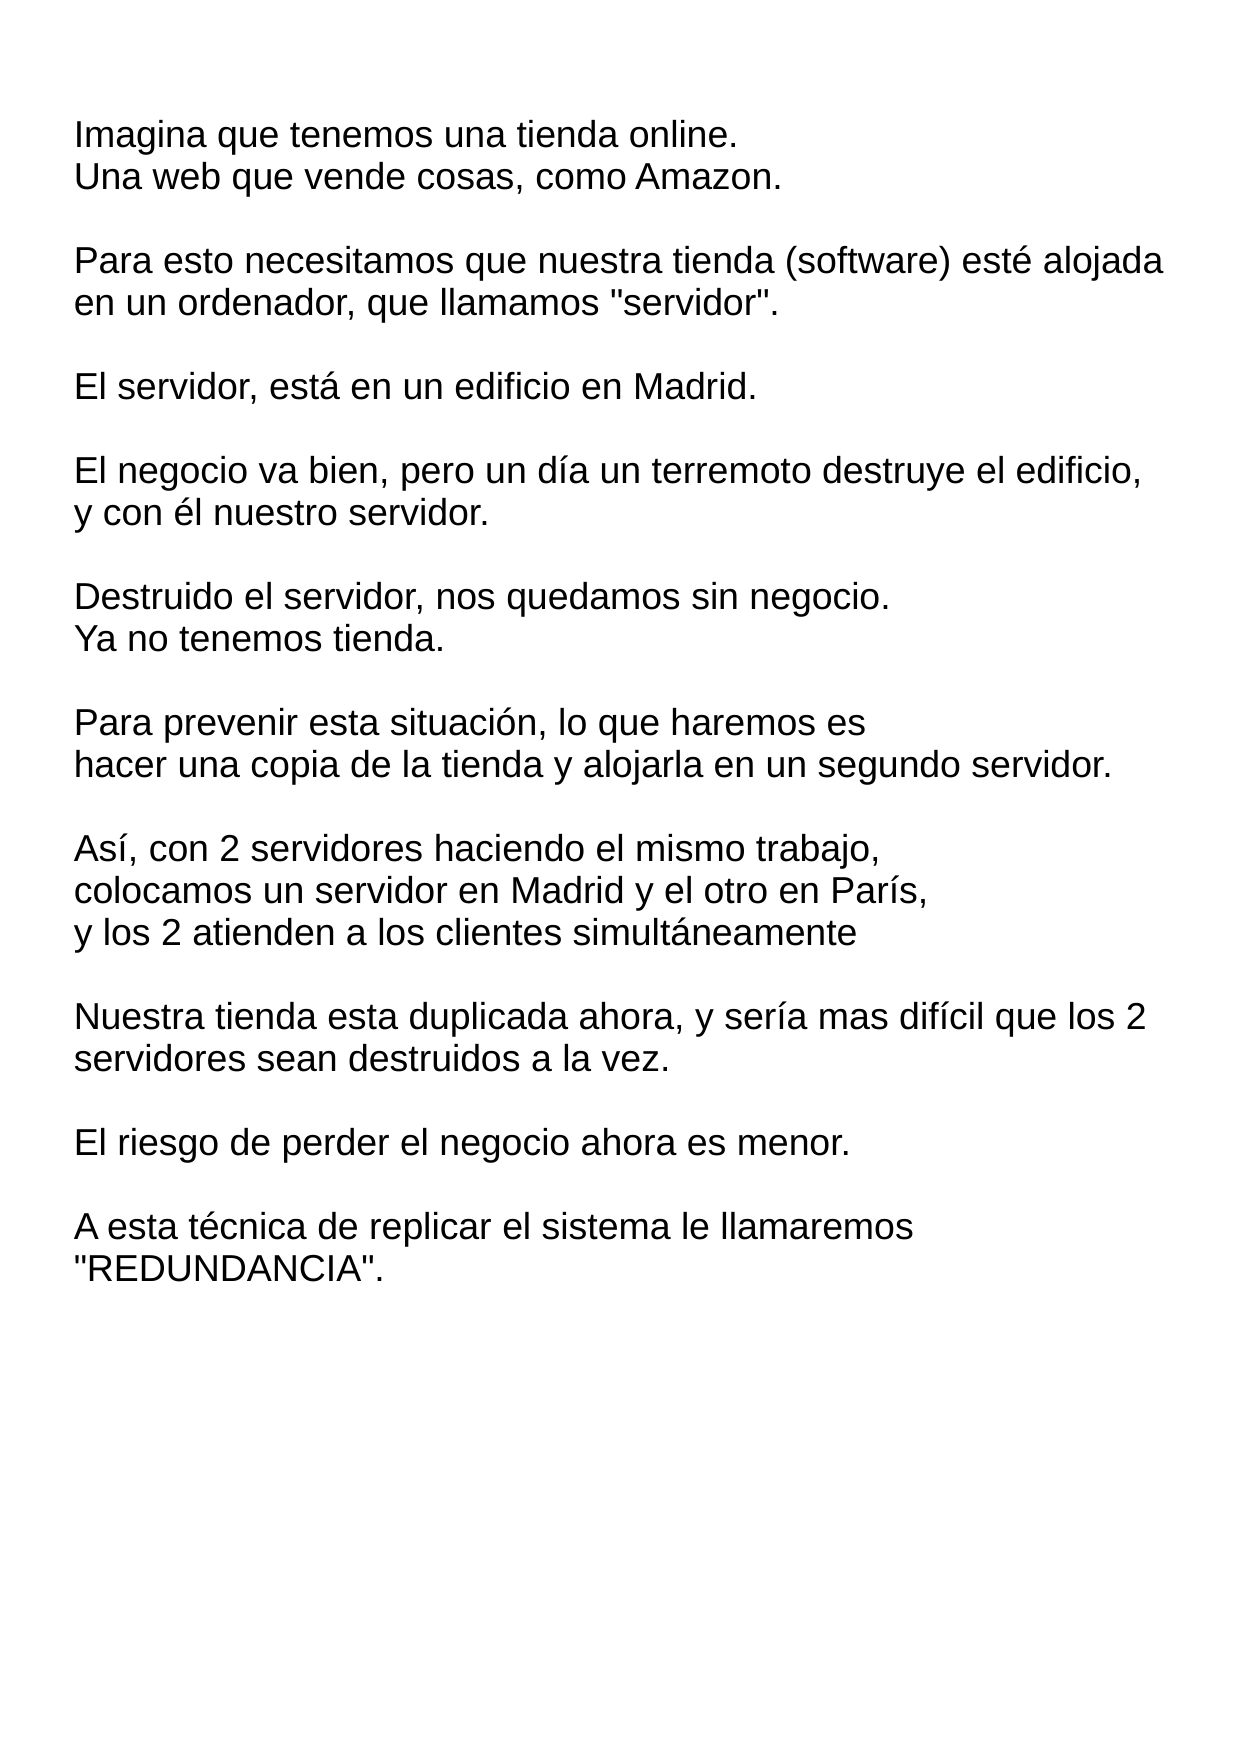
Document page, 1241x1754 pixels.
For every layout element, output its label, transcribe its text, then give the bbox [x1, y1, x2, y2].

text_box Imagina que tenemos una tienda online. Una web que vende cosas, como Amazon. Para esto necesitamos que nuestra tienda (software) esté alojada en un ordenador, que llamamos "servidor". El servidor, está en un edificio en Madrid. El negocio va bien, pero un día un terremoto destruye el edificio, y con él nuestro servidor. Destruido el servidor, nos quedamos sin negocio. Ya no tenemos tienda. Para prevenir esta situación, lo que haremos es hacer una copia de la tienda y alojarla en un segundo servidor. Así, con 2 servidores haciendo el mismo trabajo, colocamos un servidor en Madrid y el otro en París, y los 2 atienden a los clientes simultáneamente Nuestra tienda esta duplicada ahora, y sería mas difícil que los 2 servidores sean destruidos a la vez. El riesgo de perder el negocio ahora es menor. A esta técnica de replicar el sistema le llamaremos "REDUNDANCIA". [59, 106, 1182, 1489]
